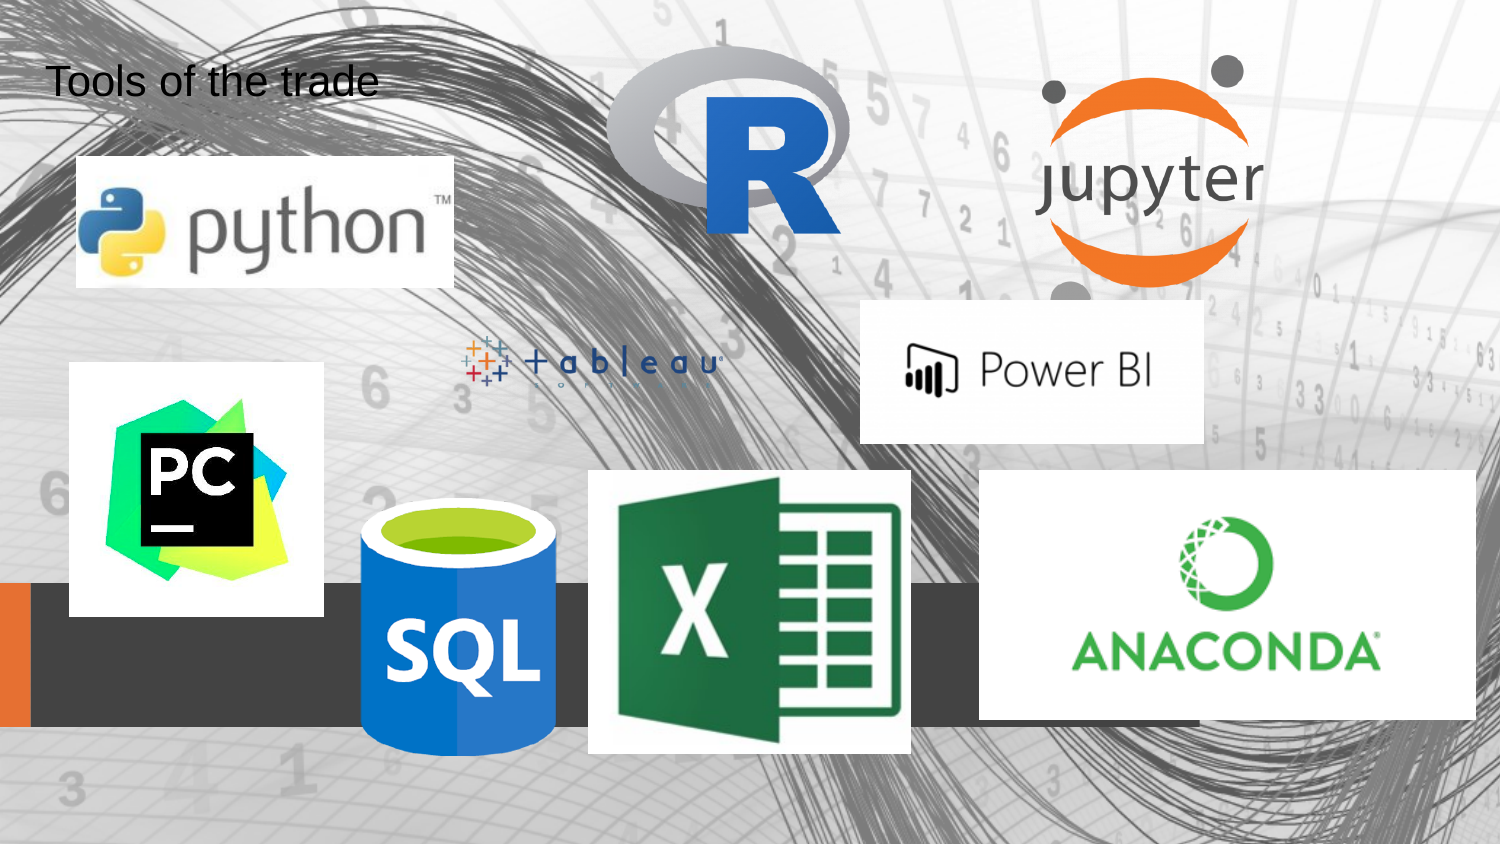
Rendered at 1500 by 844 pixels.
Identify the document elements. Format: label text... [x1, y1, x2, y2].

title Tools of the trade [29, 29, 1380, 128]
picture [0, 0, 1500, 844]
